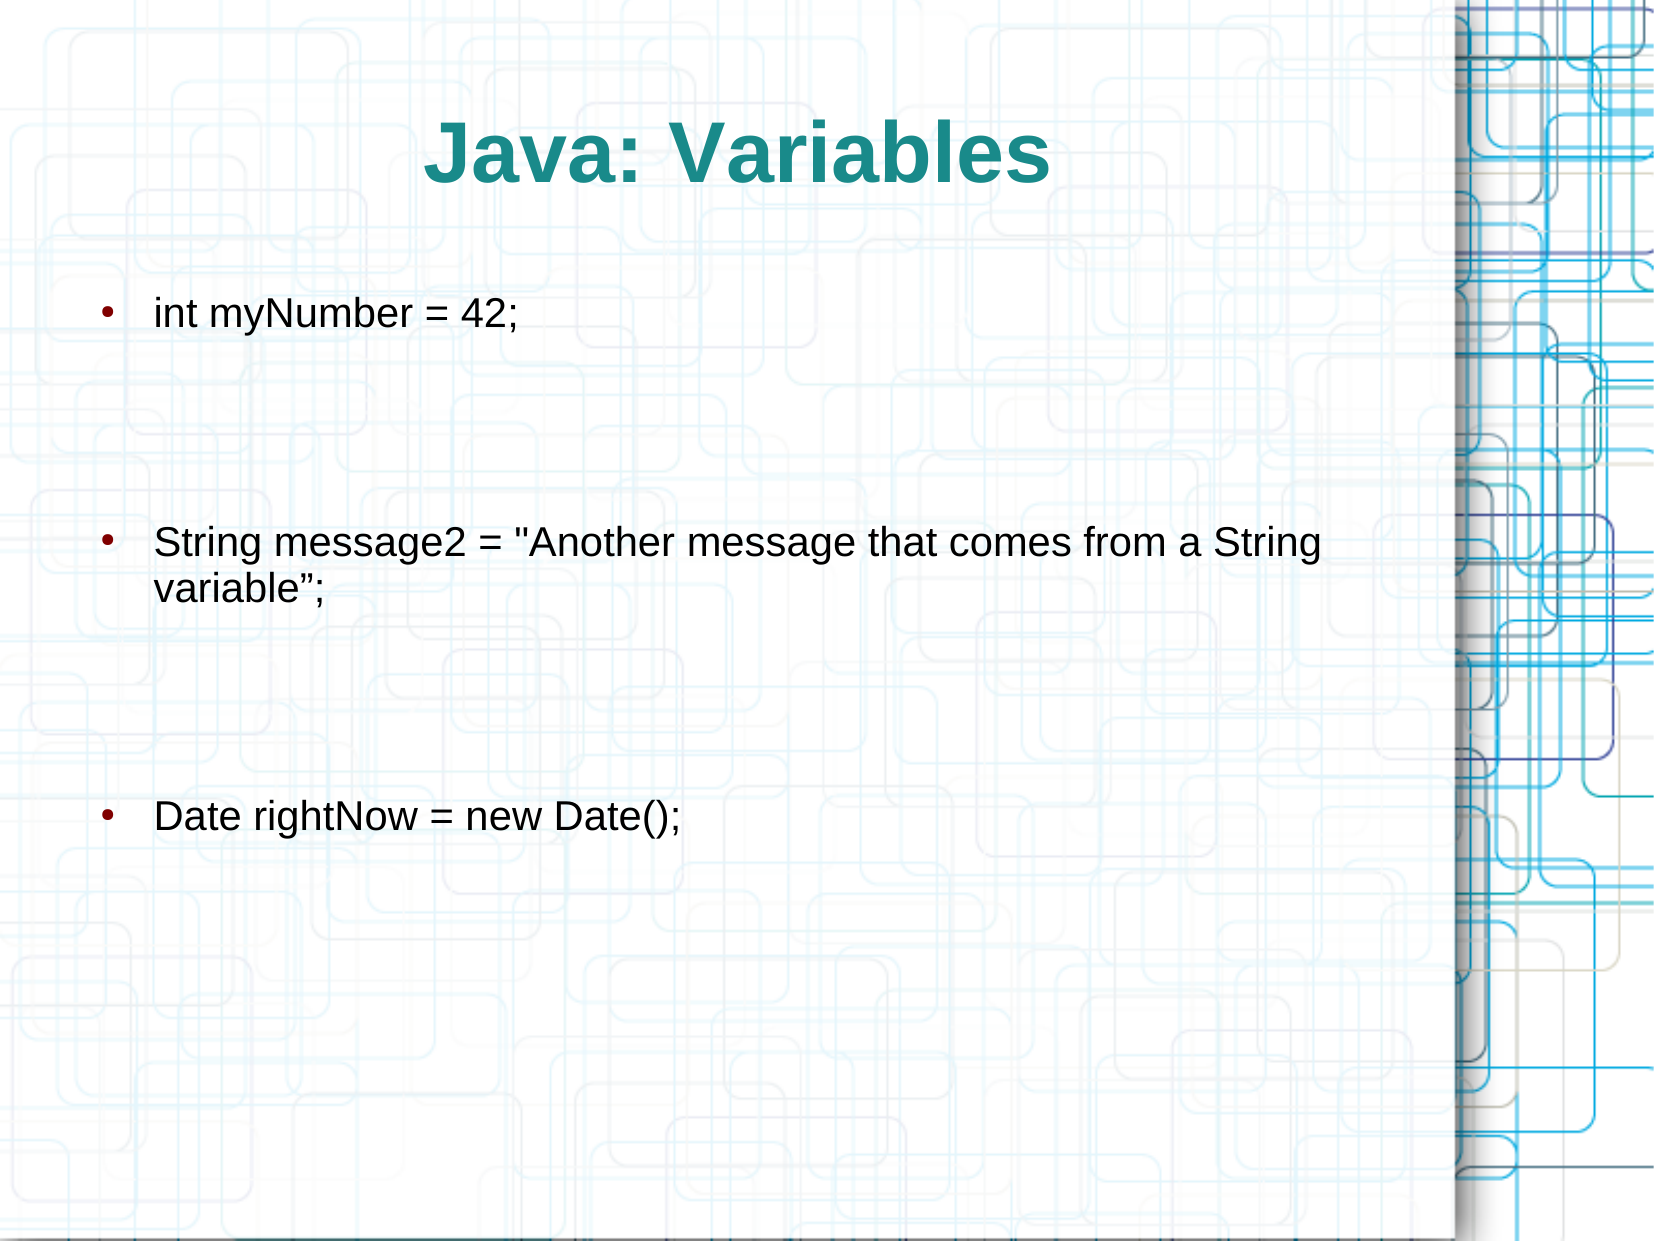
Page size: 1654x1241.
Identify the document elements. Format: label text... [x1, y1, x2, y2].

picture [0, 0, 1654, 1241]
title Java: Variables [59, 49, 1418, 257]
list int myNumber = 42; String message2 = "Another message that comes from a String variable”; Date rightNow = new Date(); [82, 290, 1418, 1010]
